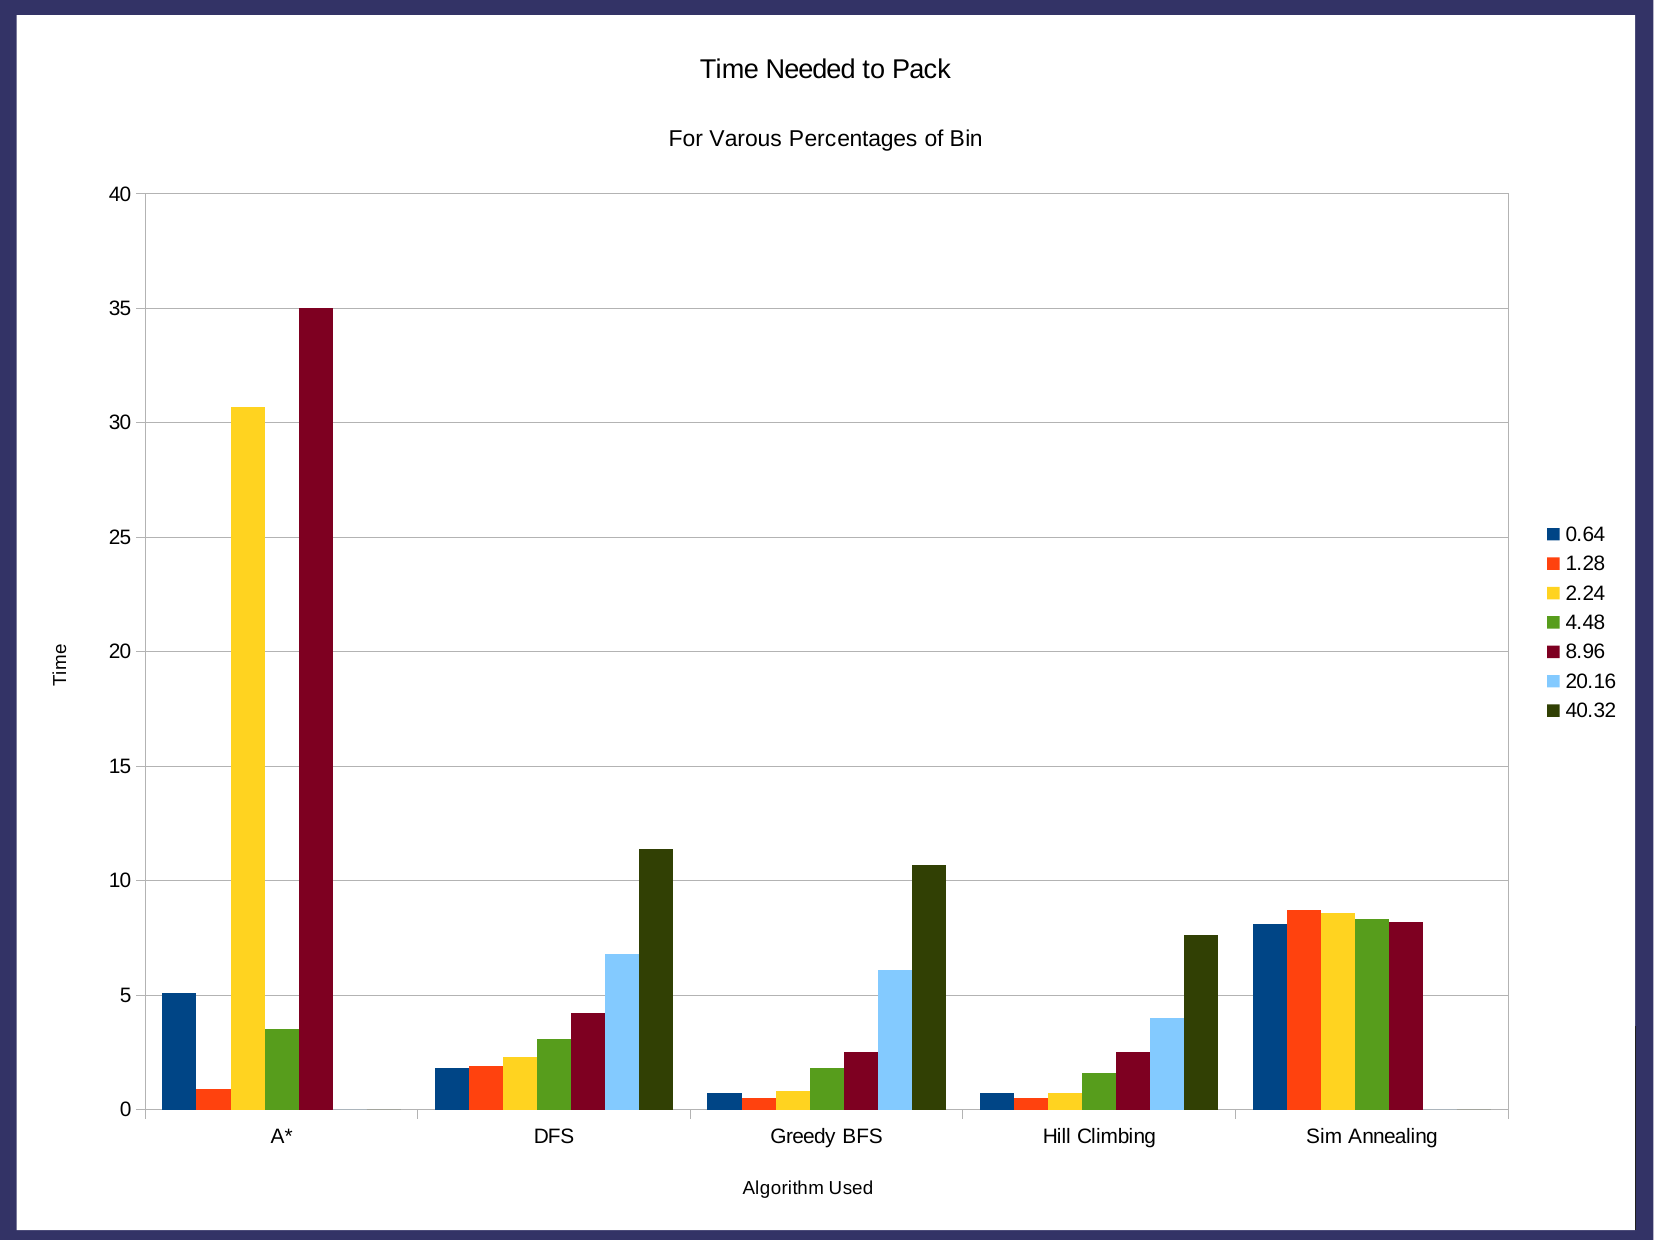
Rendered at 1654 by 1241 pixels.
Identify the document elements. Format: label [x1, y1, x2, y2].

chart [16, 15, 1636, 1231]
